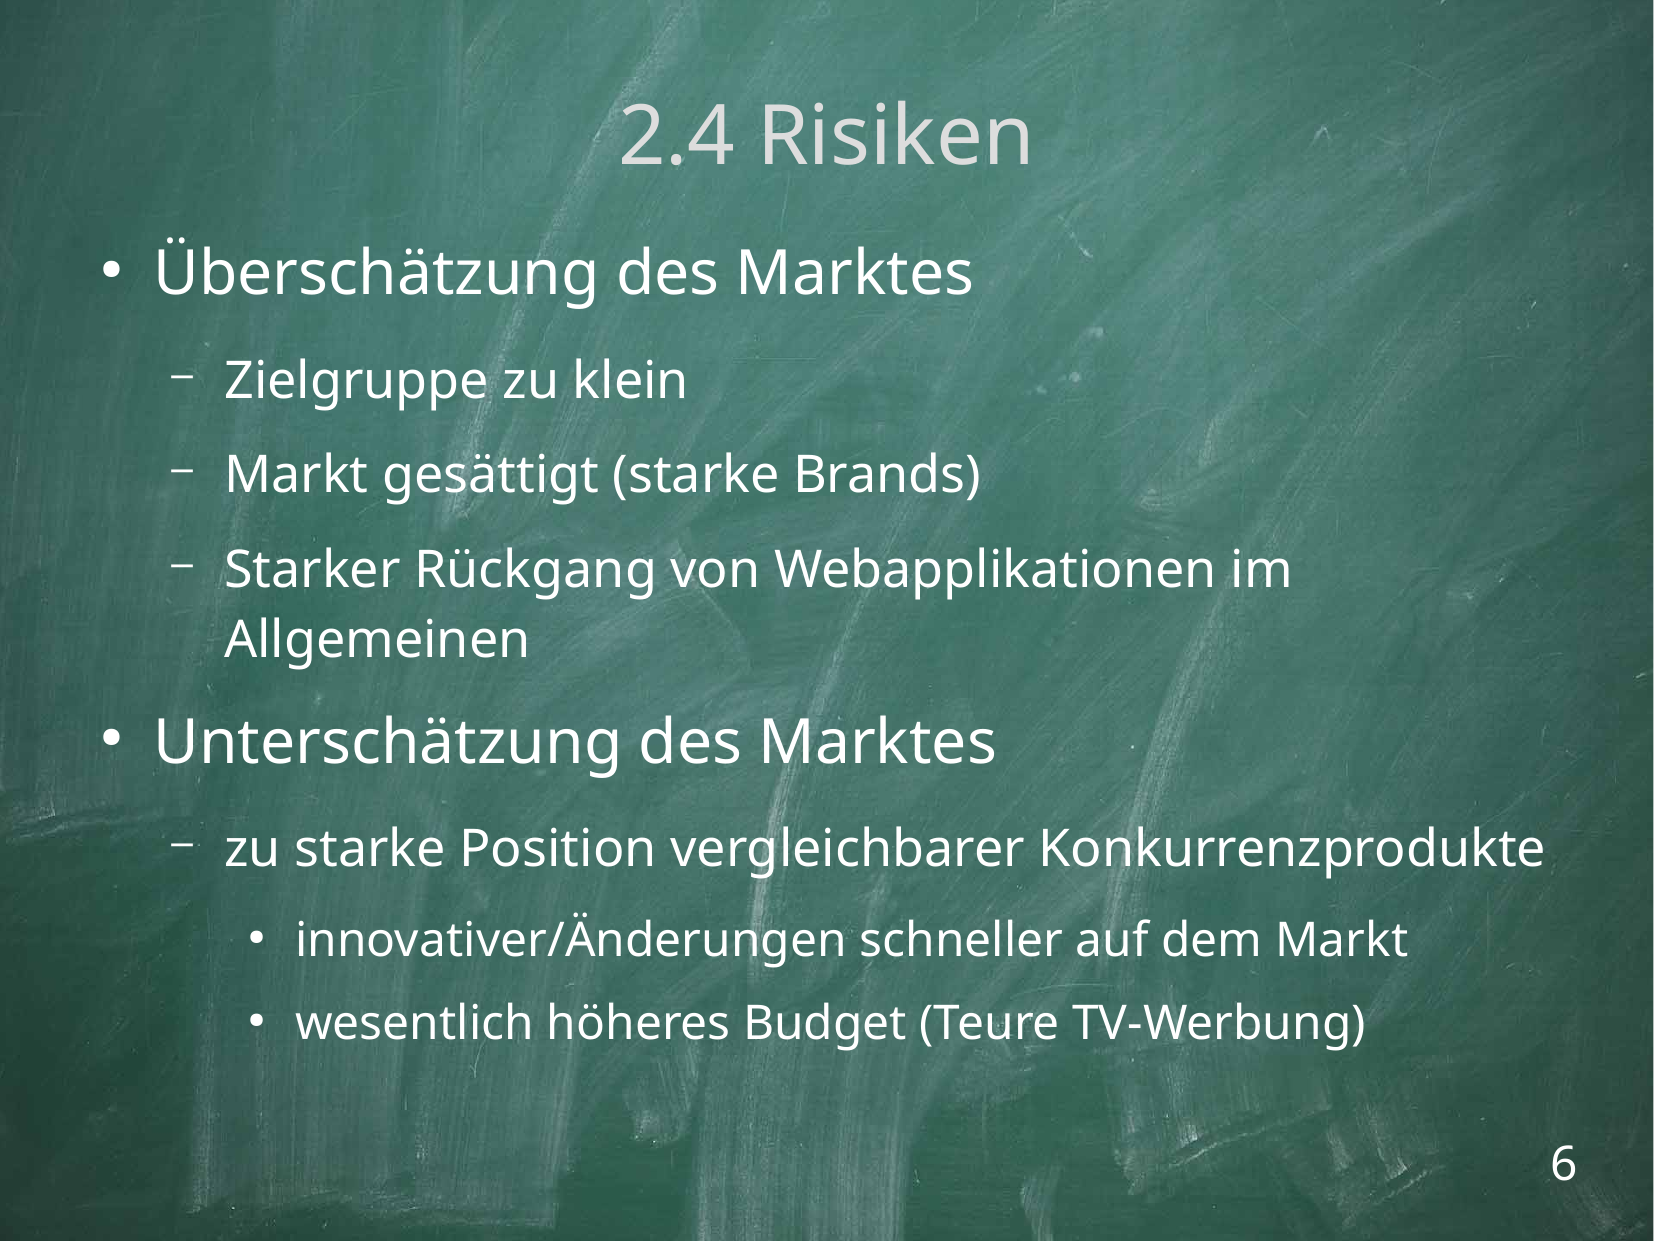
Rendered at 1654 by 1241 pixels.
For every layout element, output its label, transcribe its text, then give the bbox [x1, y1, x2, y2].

picture [0, 0, 1654, 1241]
text_box 6 [1535, 1122, 1654, 1200]
title 2.4 Risiken [250, 29, 1403, 228]
list Überschätzung des Marktes Zielgruppe zu klein Markt gesättigt (starke Brands) Starker Rückgang von Webapplikationen im Allgemeinen Unterschätzung des Marktes zu starke Position vergleichbarer Konkurrenzprodukte innovativer/Änderungen schneller auf dem Markt wesentlich höheres Budget (Teure TV-Werbung) [82, 228, 1571, 1229]
